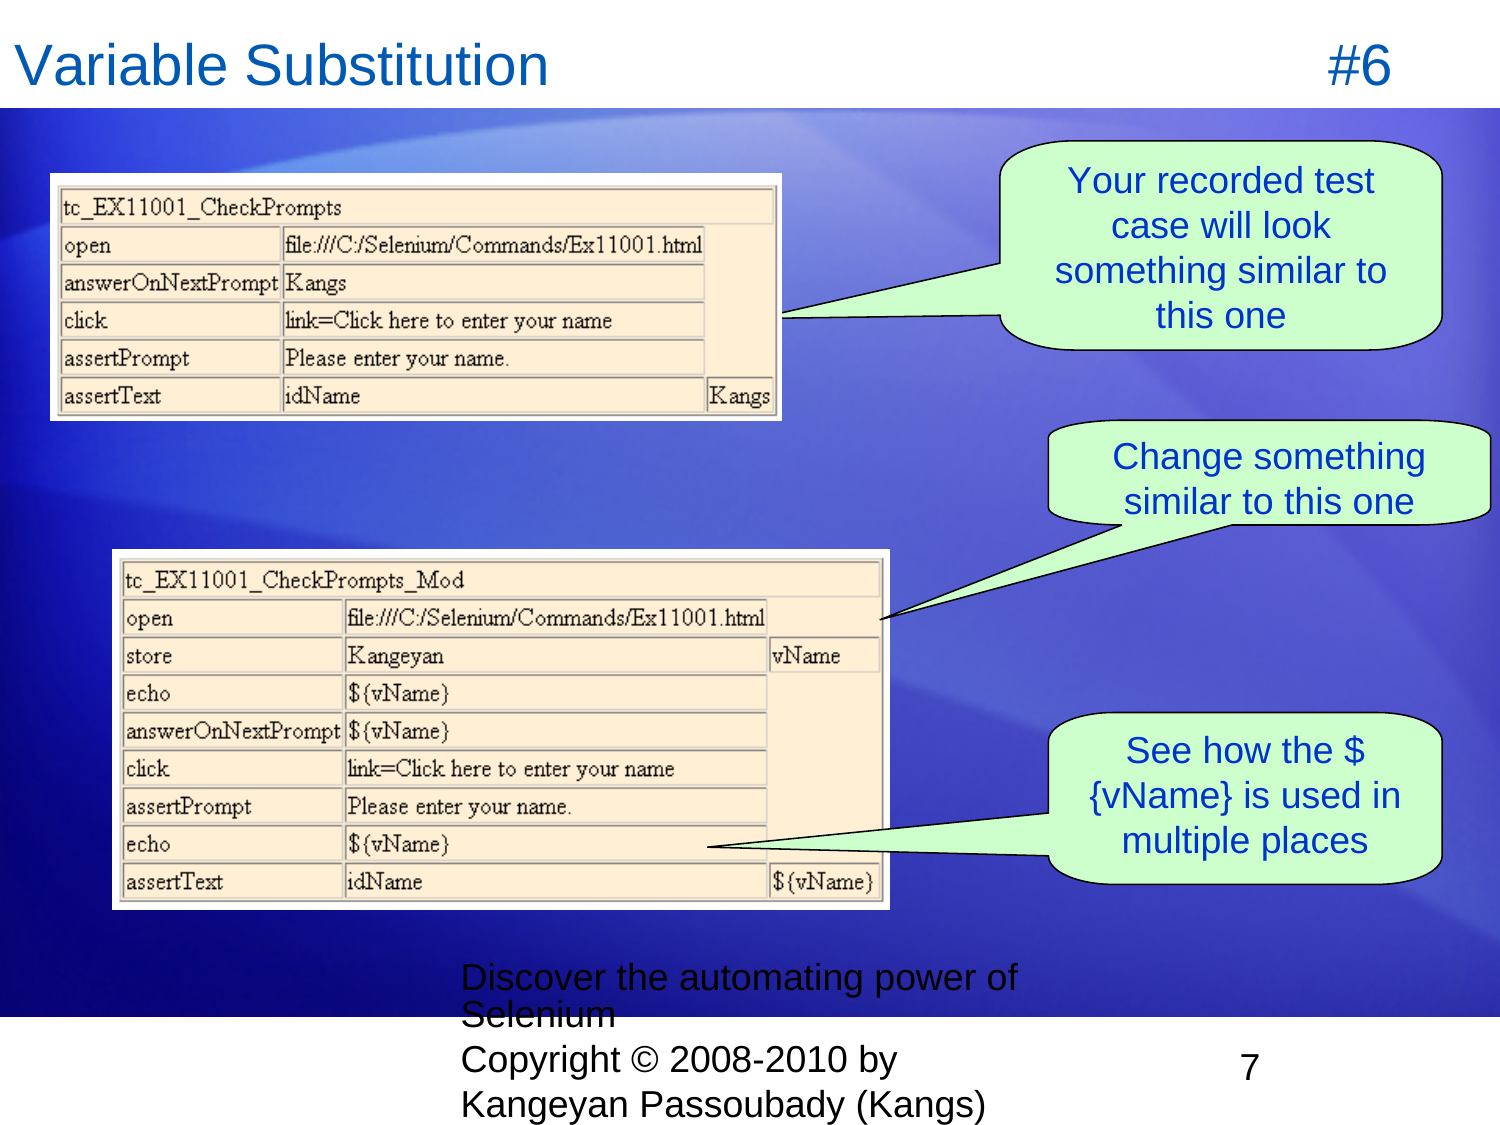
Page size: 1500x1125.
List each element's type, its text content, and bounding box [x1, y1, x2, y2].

text_box Your recorded test case will look something similar to this one [782, 140, 1443, 351]
picture [0, 112, 1500, 1017]
picture [519, 1009, 530, 1015]
picture [602, 1009, 610, 1017]
title Variable Substitution #6 [0, 11, 1500, 112]
picture [490, 1009, 501, 1015]
picture [591, 1009, 599, 1017]
text_box See how the ${vName} is used in multiple places [707, 712, 1443, 885]
text_box Change something similar to this one [879, 420, 1491, 620]
picture [541, 1009, 550, 1017]
